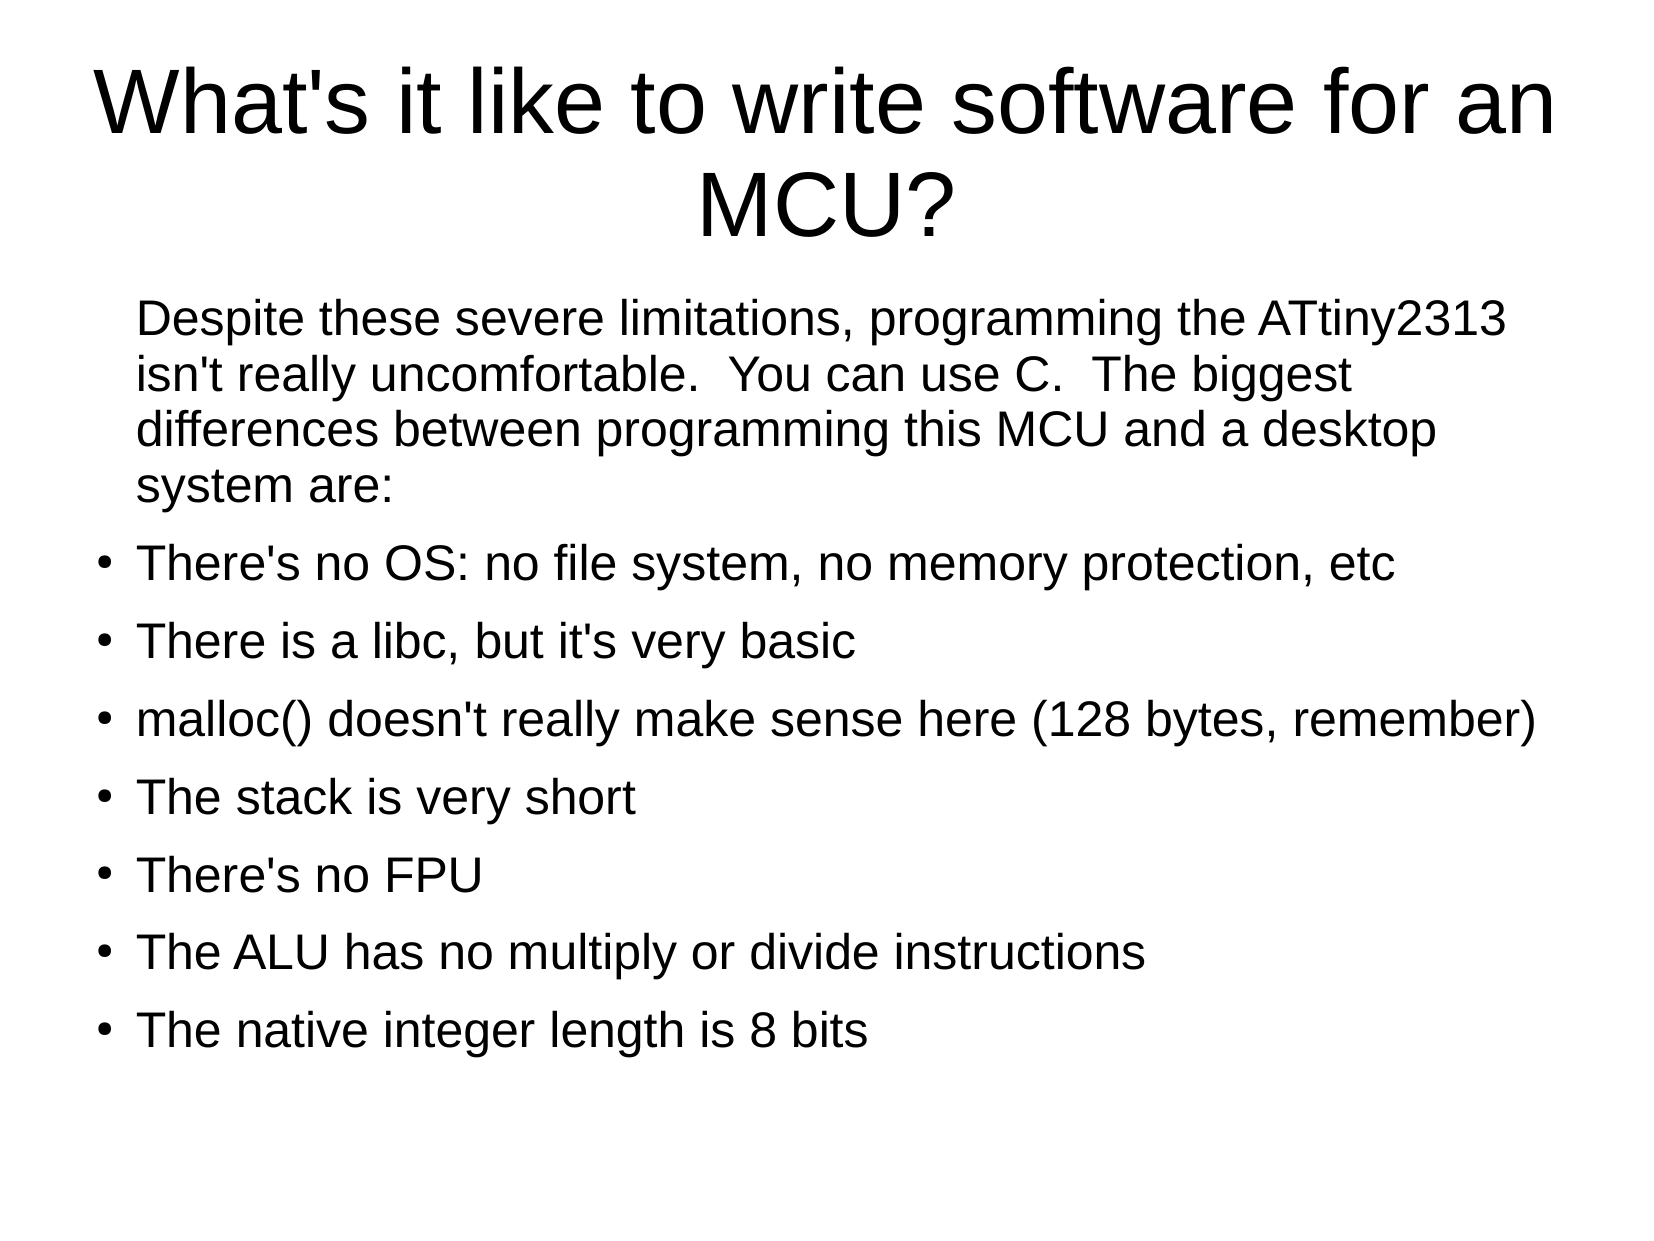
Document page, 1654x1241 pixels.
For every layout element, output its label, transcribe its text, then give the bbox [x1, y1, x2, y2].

list Despite these severe limitations, programming the ATtiny2313 isn't really uncomfortable. You can use C. The biggest differences between programming this MCU and a desktop system are: There's no OS: no file system, no memory protection, etc There is a libc, but it's very basic malloc() doesn't really make sense here (128 bytes, remember) The stack is very short There's no FPU The ALU has no multiply or divide instructions The native integer length is 8 bits [82, 290, 1571, 1109]
title What's it like to write software for an MCU? [82, 49, 1571, 257]
